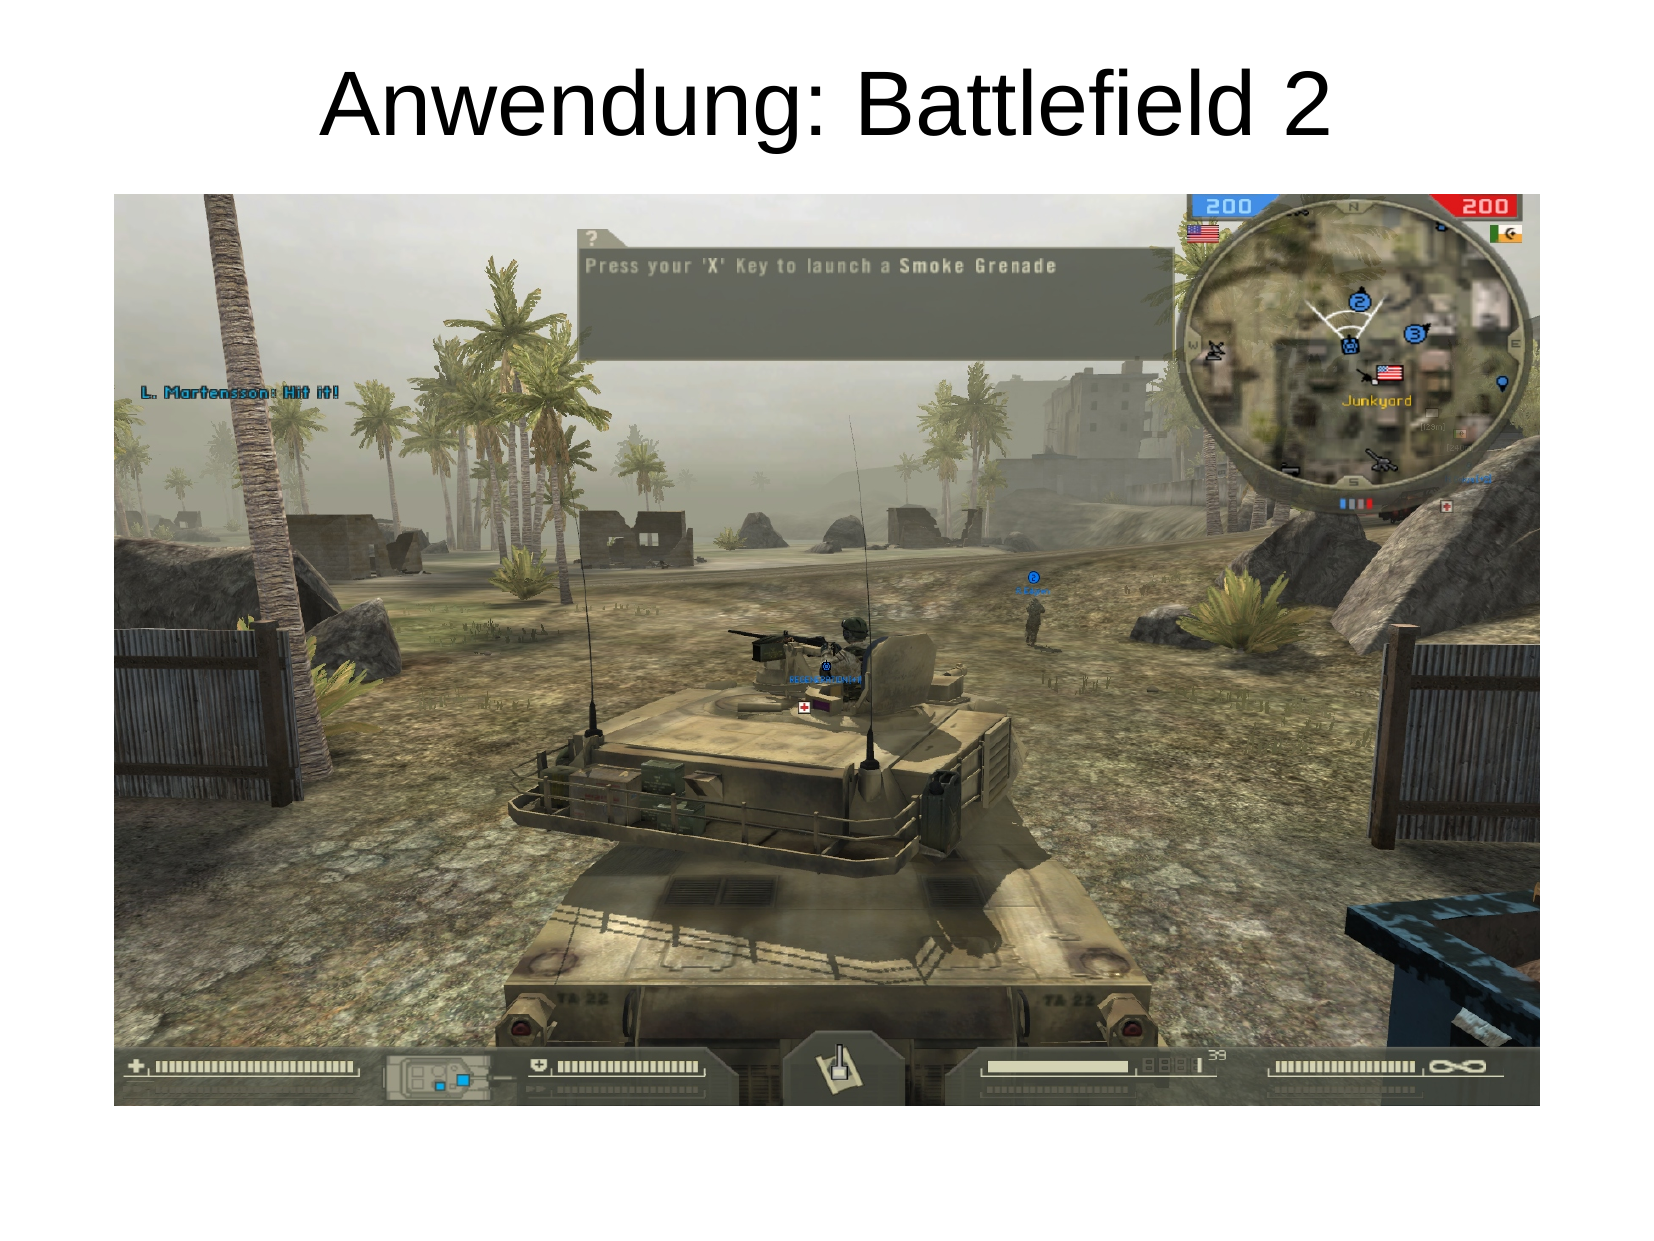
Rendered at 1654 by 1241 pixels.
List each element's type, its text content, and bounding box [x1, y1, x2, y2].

picture [114, 194, 1540, 1106]
title Anwendung: Battlefield 2 [82, 0, 1571, 208]
